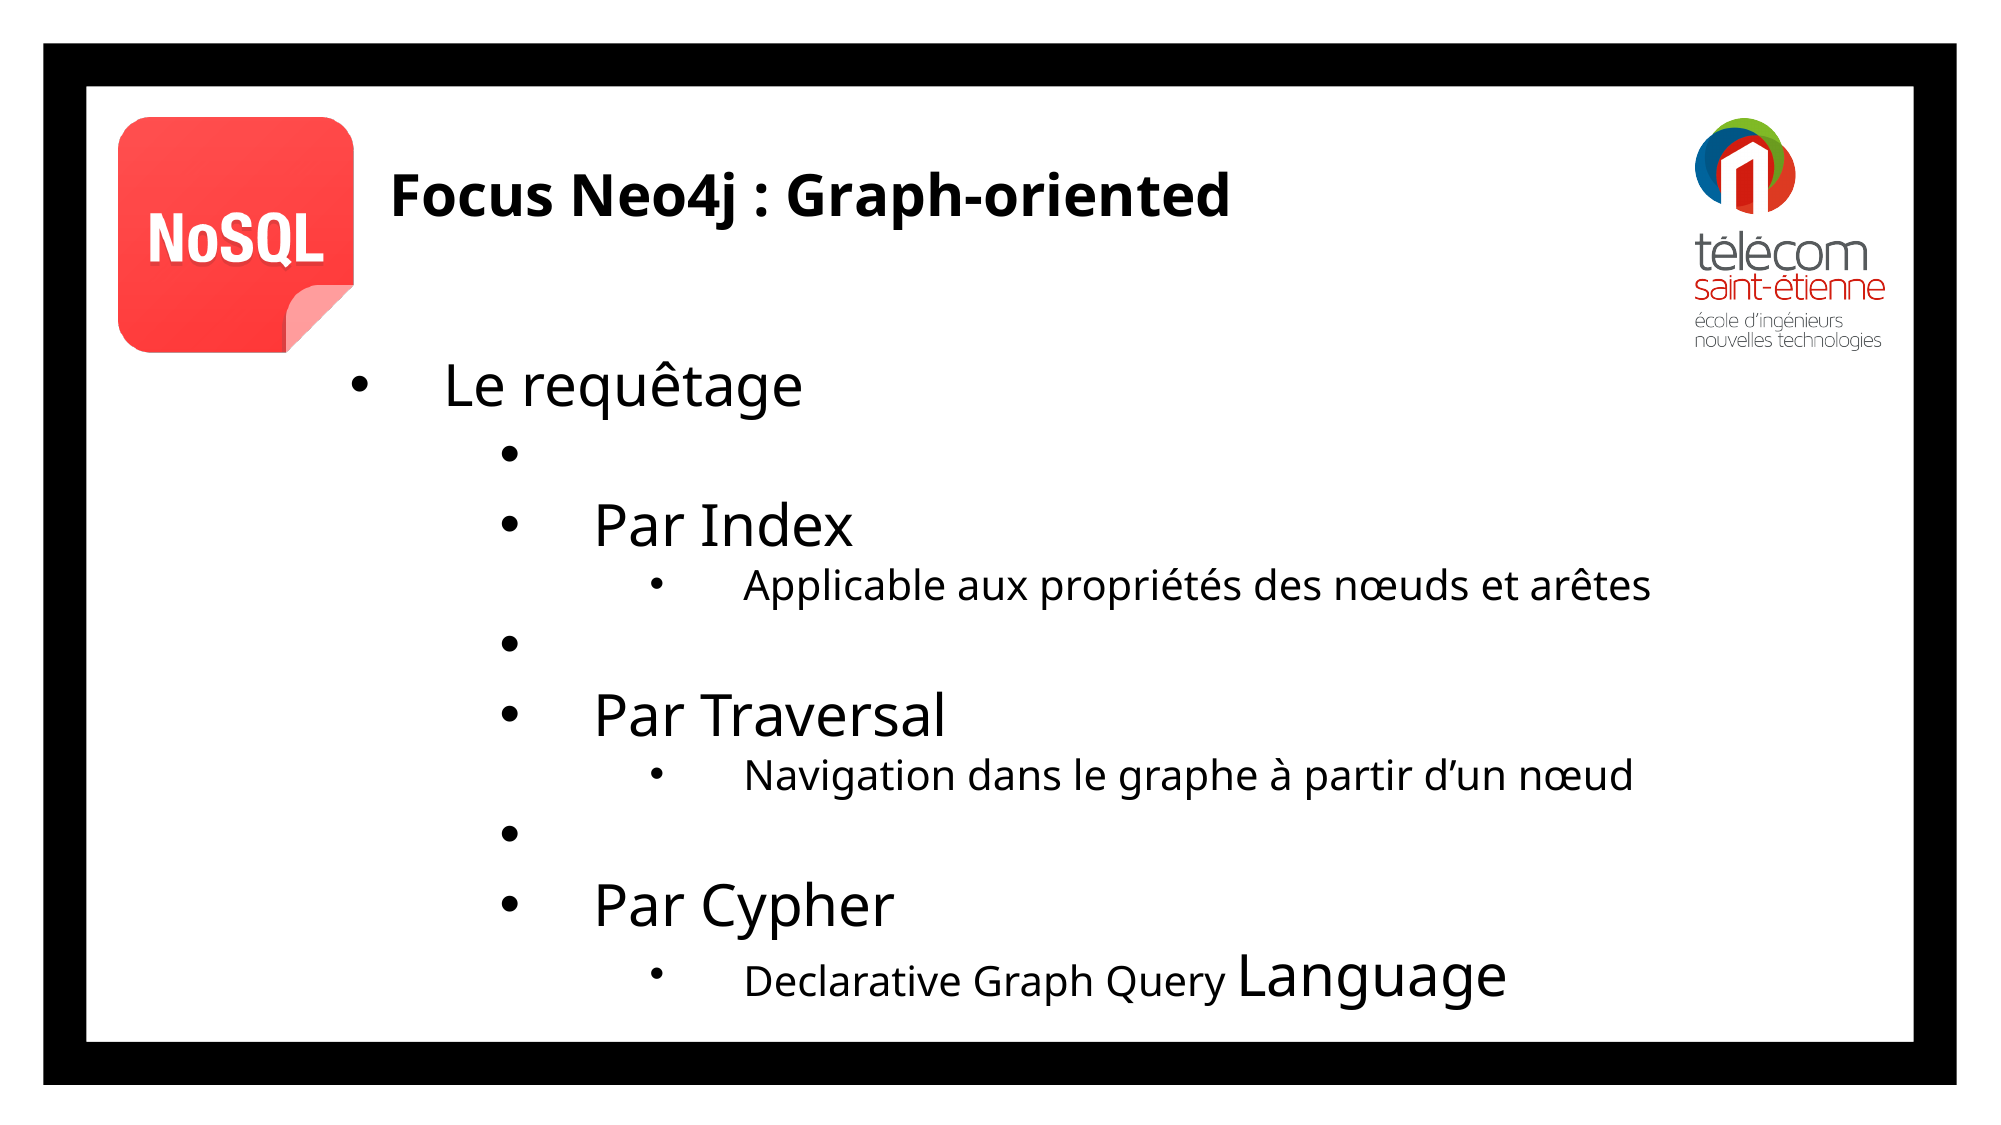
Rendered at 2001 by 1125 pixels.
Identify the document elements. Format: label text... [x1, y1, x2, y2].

picture [1695, 118, 1885, 351]
text_box Le requêtage Par Index Applicable aux propriétés des nœuds et arêtes Par Traversal Navigation dans le graphe à partir d’un nœud Par Cypher Declarative Graph Query Language [334, 341, 1757, 1023]
title Focus Neo4j : Graph-oriented [370, 138, 1695, 304]
picture [101, 100, 370, 369]
